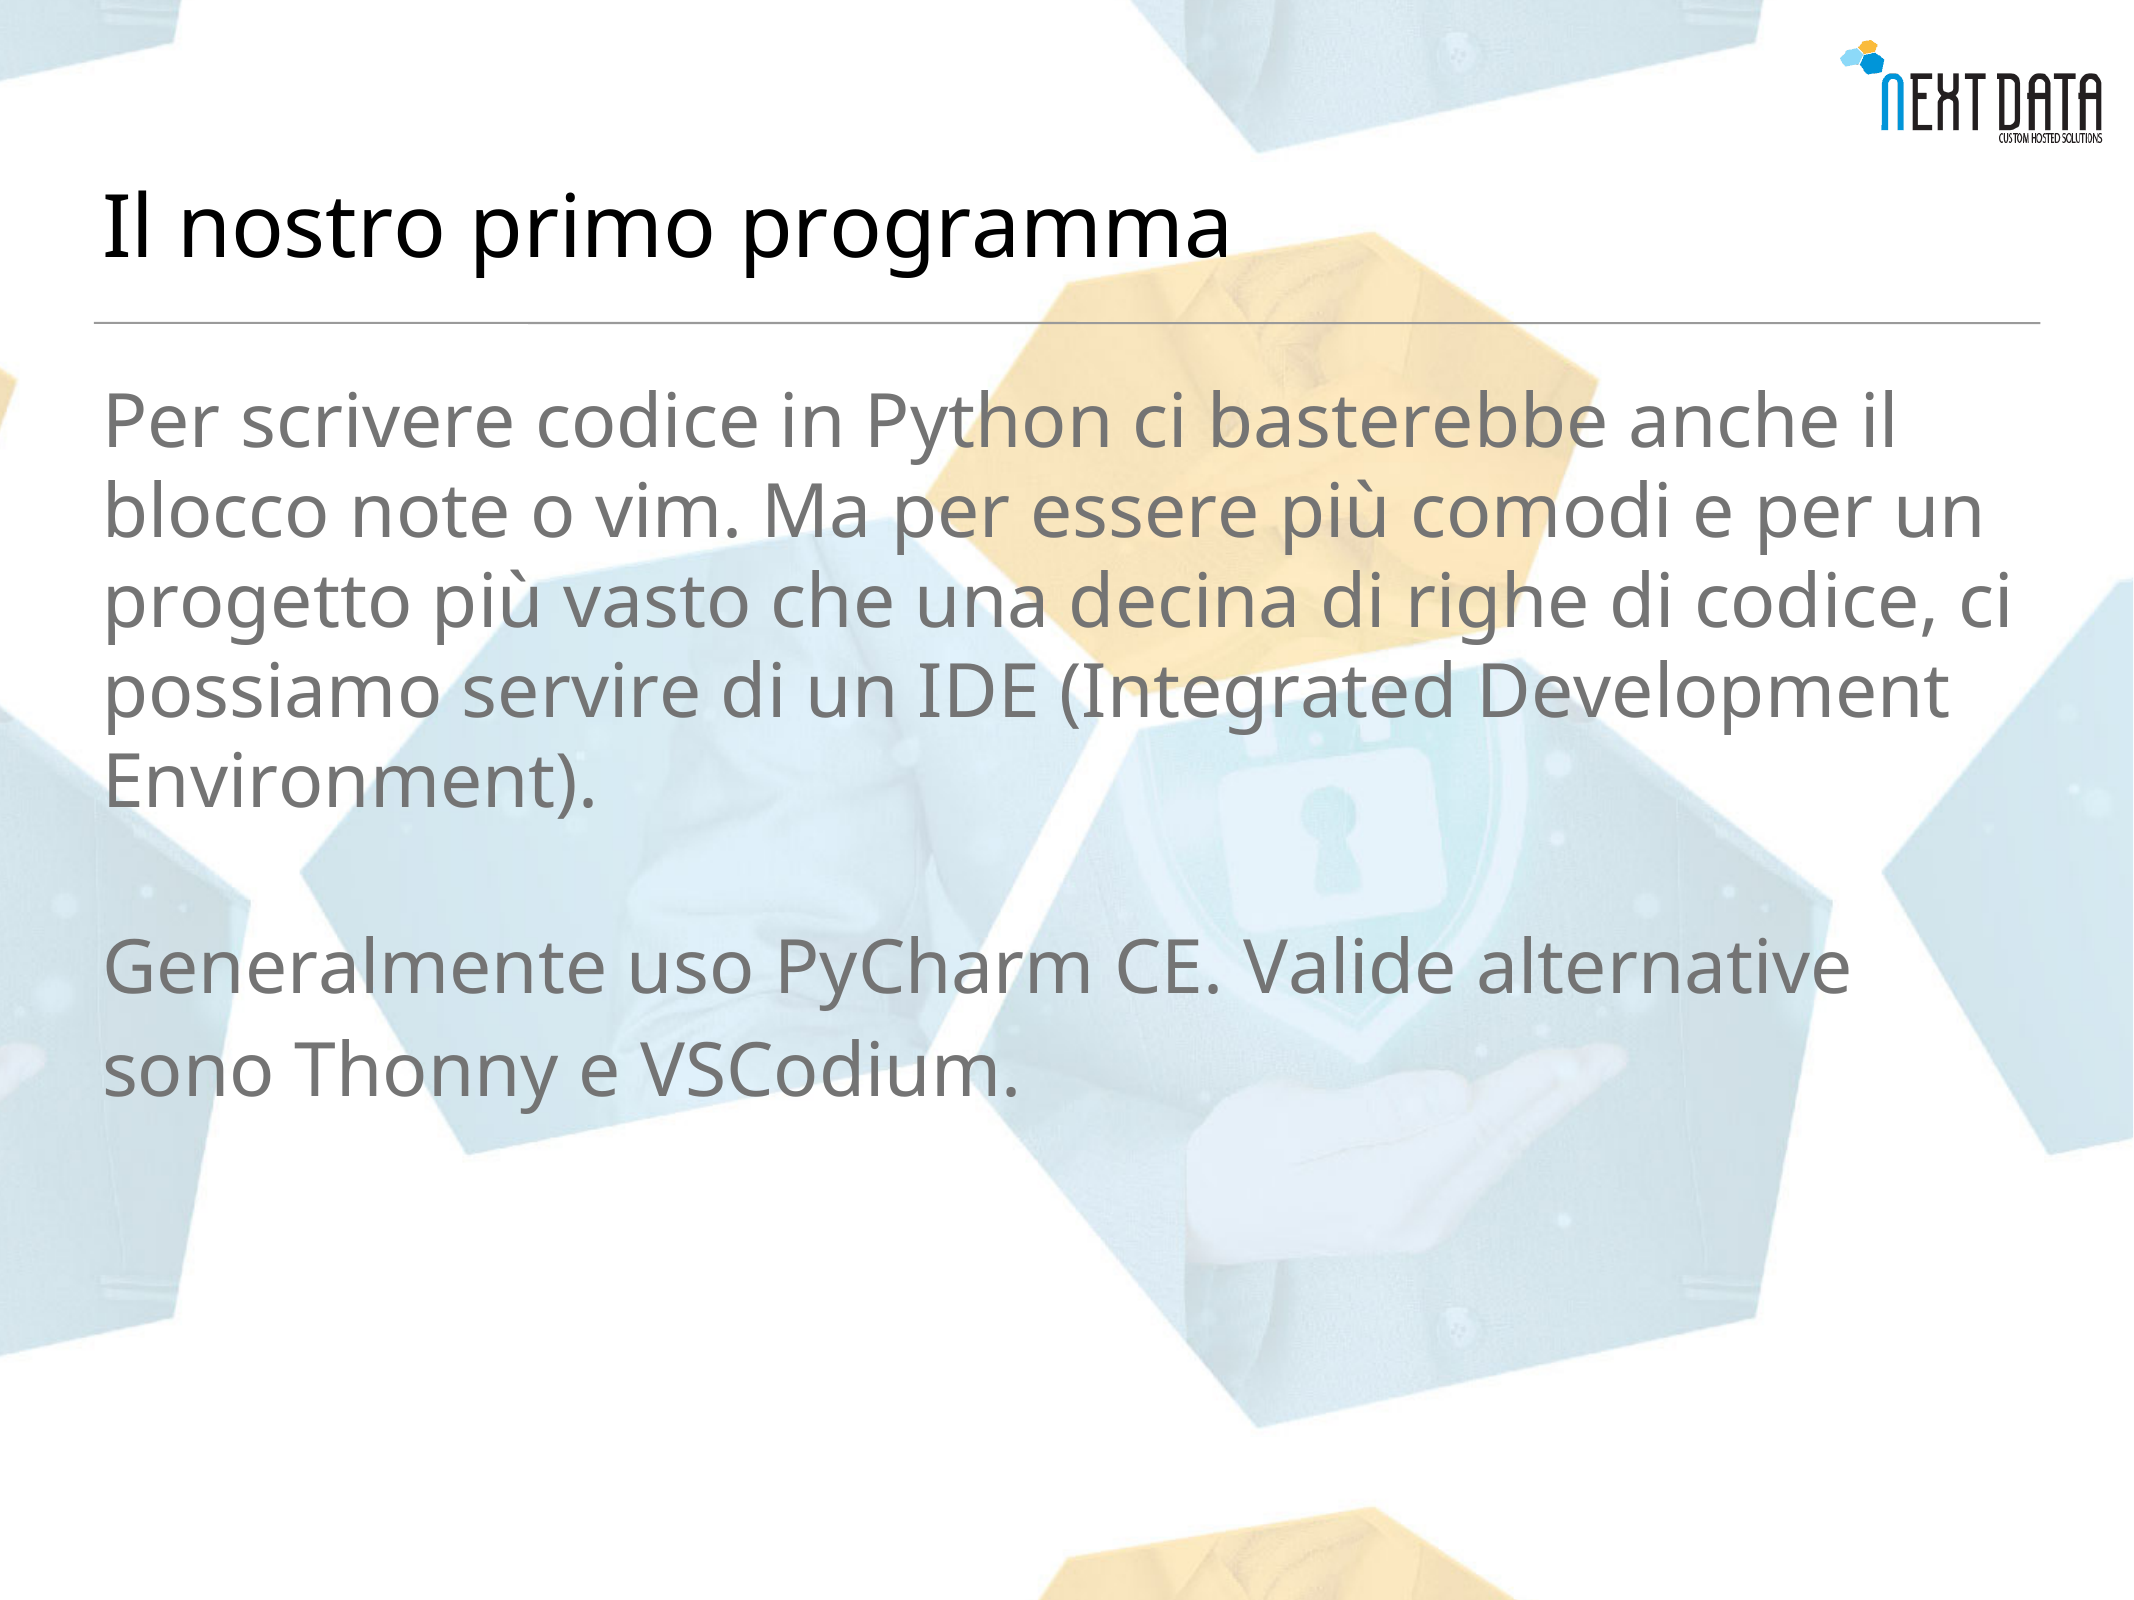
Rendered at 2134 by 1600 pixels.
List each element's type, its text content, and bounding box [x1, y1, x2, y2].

text_box Il nostro primo programma [93, 54, 2040, 284]
picture [0, 0, 2134, 1600]
text_box Per scrivere codice in Python ci basterebbe anche il blocco note o vim. Ma per essere più comodi e per un progetto più vasto che una decina di righe di codice, ci possiamo servire di un IDE (Integrated Development Environment). Generalmente uso PyCharm CE. Valide alternative sono Thonny e VSCodium. [93, 364, 2040, 1459]
